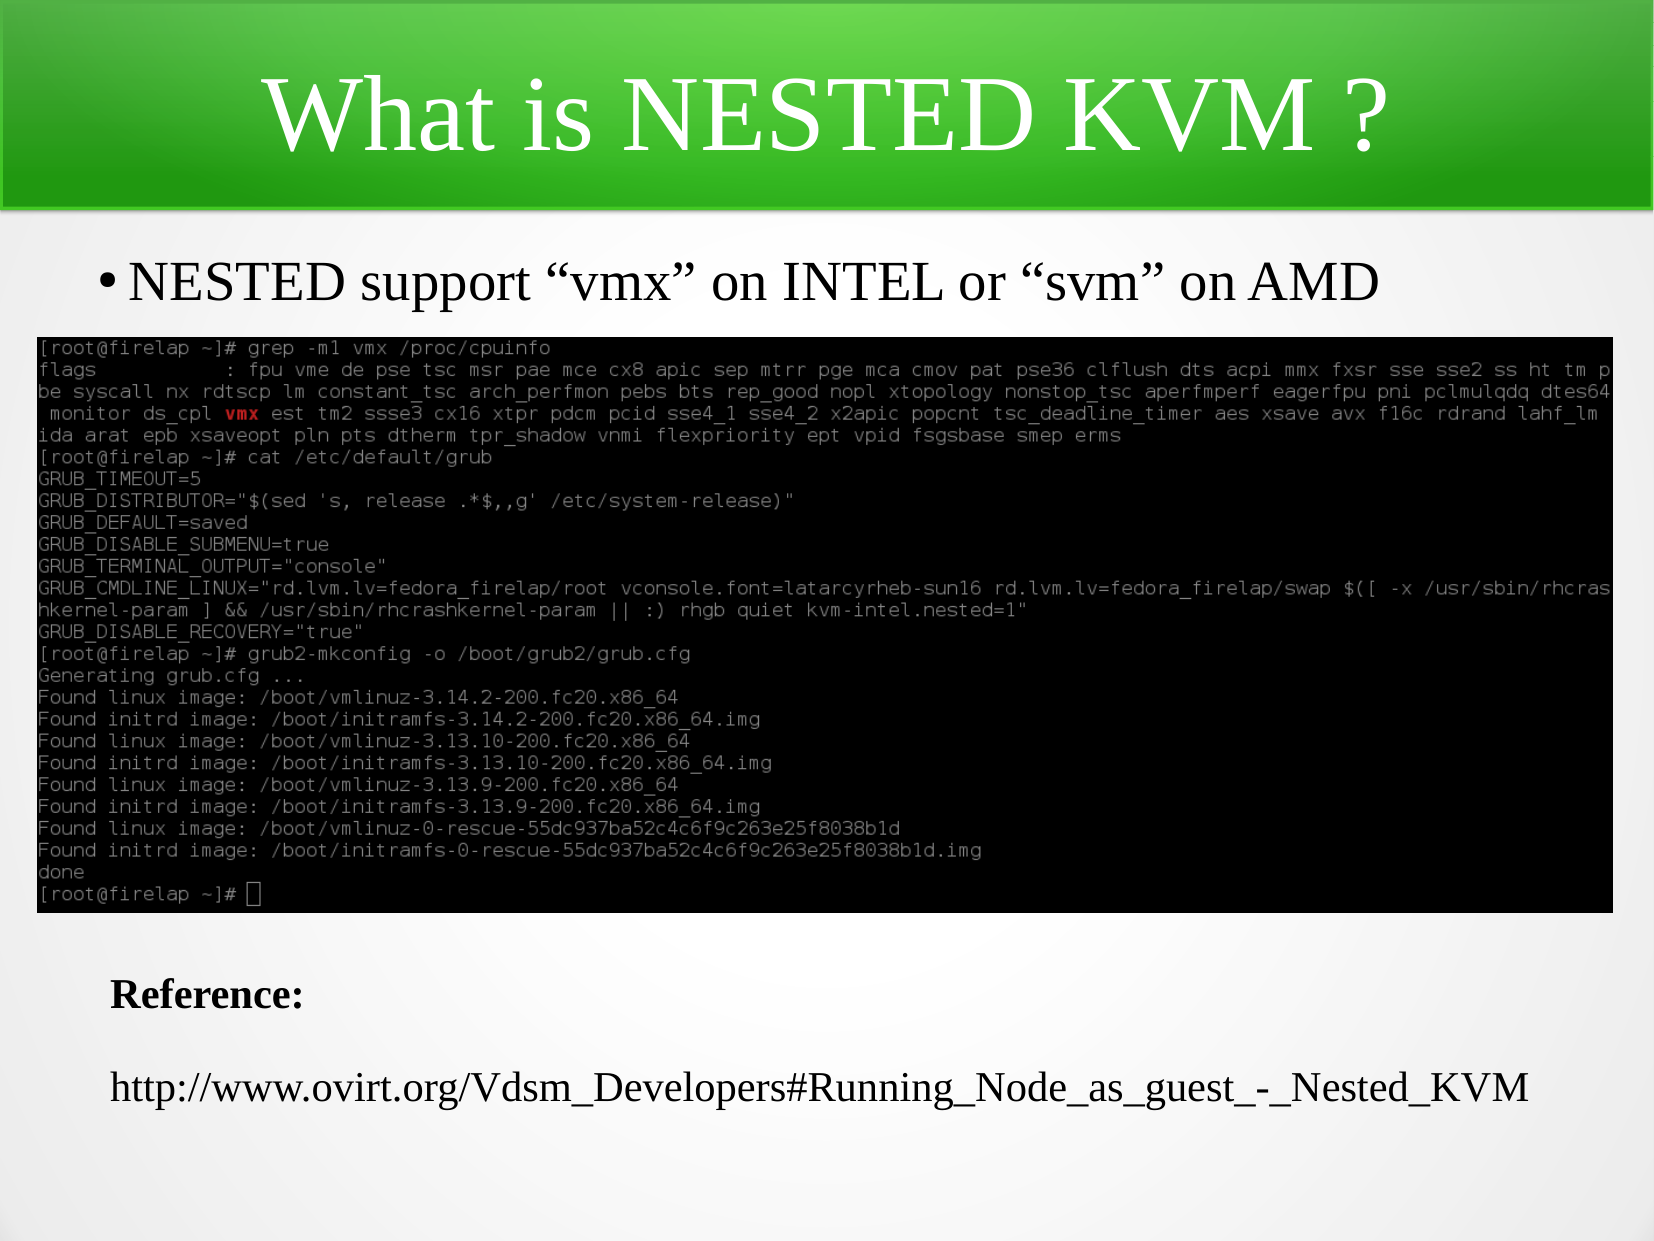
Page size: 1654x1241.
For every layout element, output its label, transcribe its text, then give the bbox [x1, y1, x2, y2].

list NESTED support “vmx” on INTEL or “svm” on AMD Reference: http://www.ovirt.org/Vdsm_Developers#Running_Node_as_guest_-_Nested_KVM [82, 913, 1538, 1163]
list NESTED support “vmx” on INTEL or “svm” on AMD Reference: http://www.ovirt.org/Vdsm_Developers#Running_Node_as_guest_-_Nested_KVM [82, 249, 1538, 337]
title What is NESTED KVM ? [82, 49, 1571, 179]
picture [37, 337, 1613, 913]
